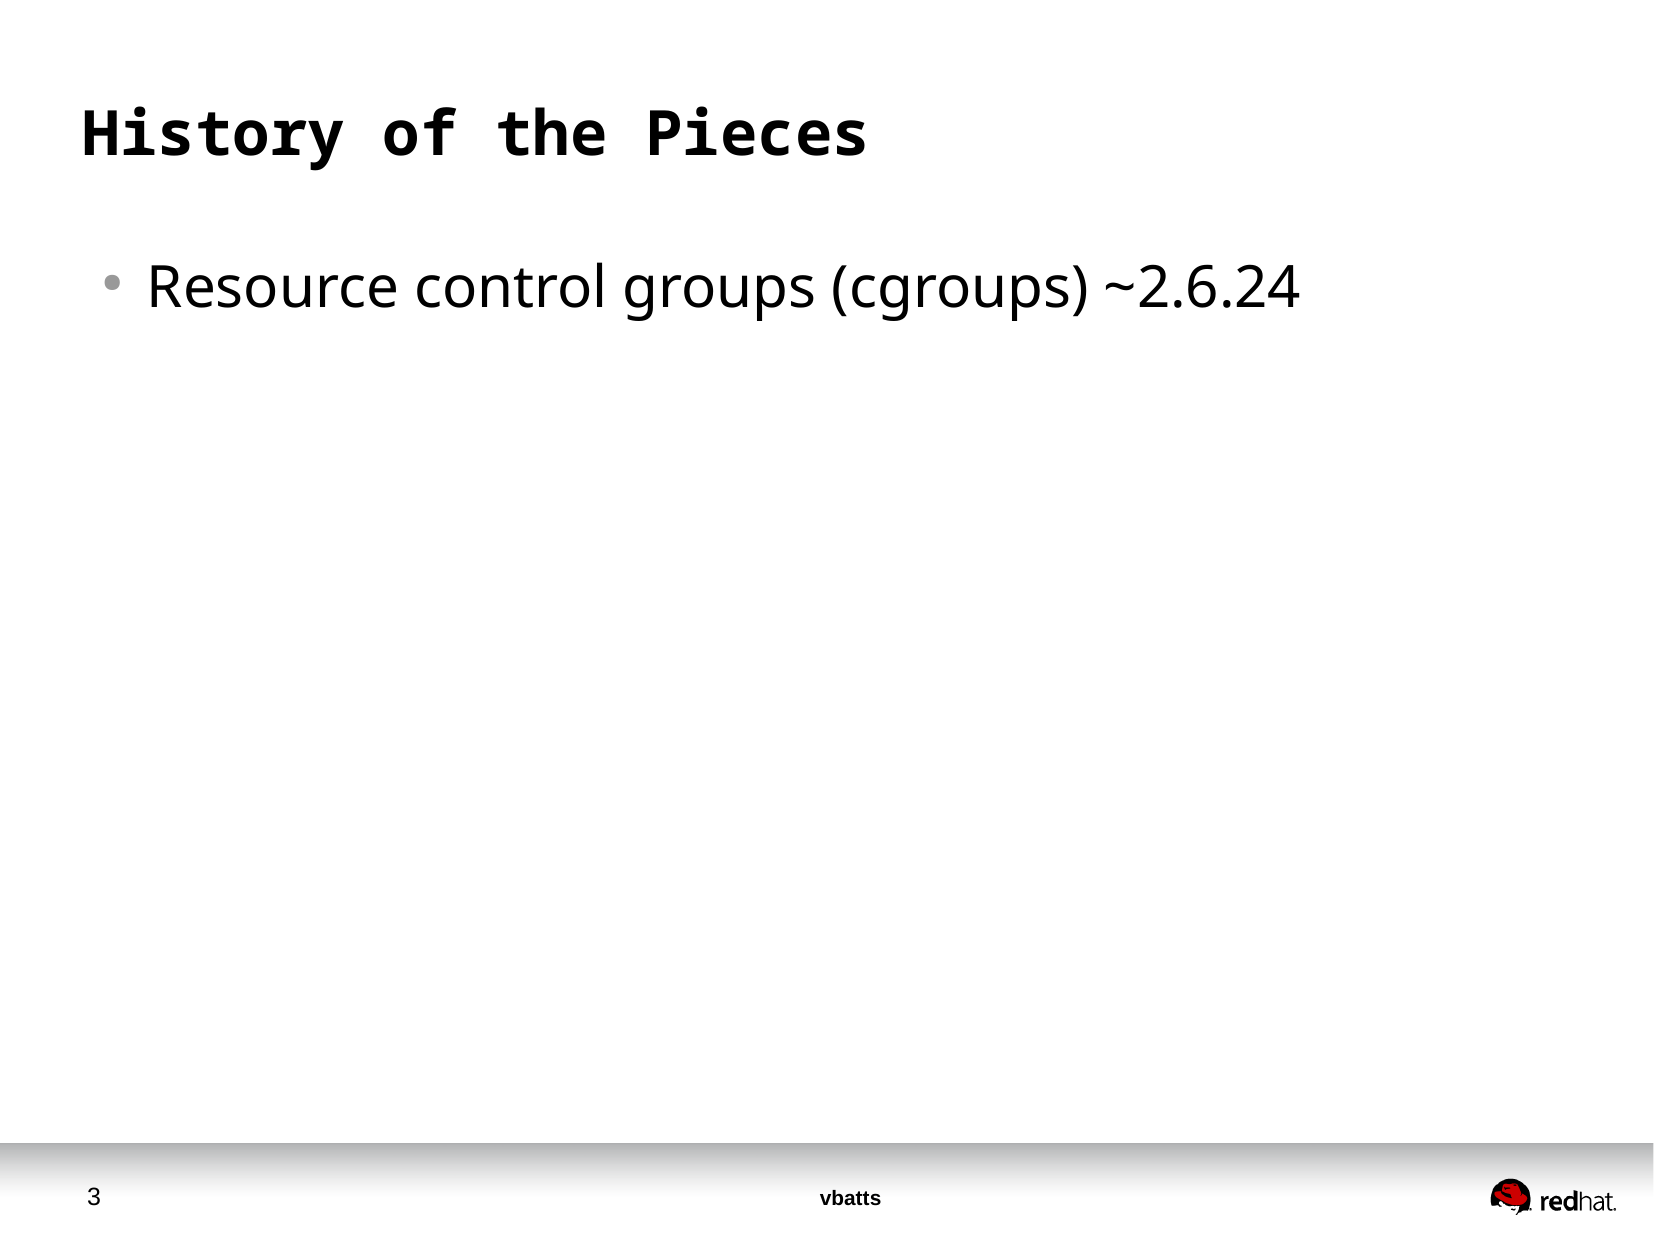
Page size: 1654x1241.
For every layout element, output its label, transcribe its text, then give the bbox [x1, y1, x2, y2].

title History of the Pieces [82, 37, 1571, 226]
picture [0, 1143, 1654, 1241]
list Resource control groups (cgroups) ~2.6.24 [86, 244, 1576, 1039]
